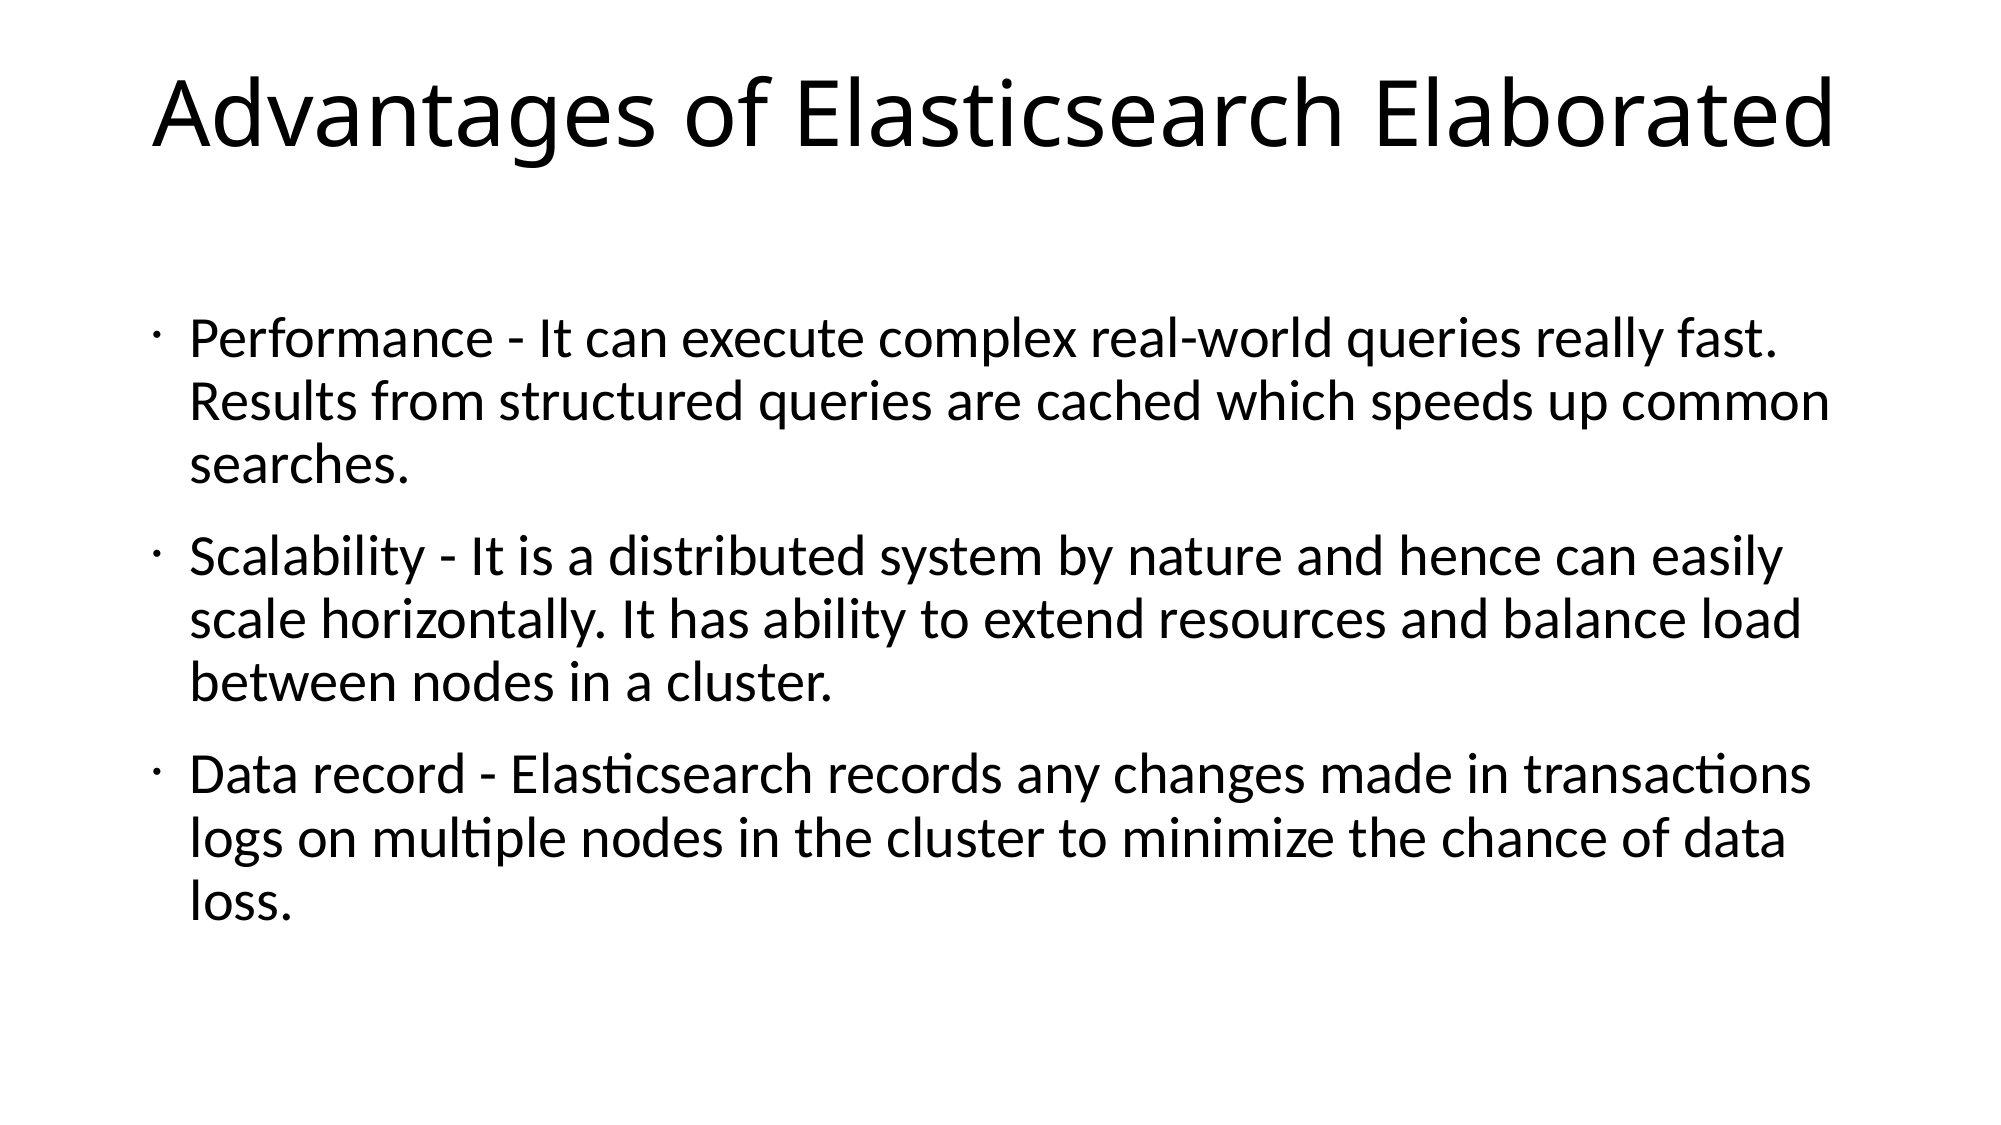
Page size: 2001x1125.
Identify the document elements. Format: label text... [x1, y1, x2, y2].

list Performance - It can execute complex real-world queries really fast. Results from structured queries are cached which speeds up common searches. Scalability - It is a distributed system by nature and hence can easily scale horizontally. It has ability to extend resources and balance load between nodes in a cluster. Data record - Elasticsearch records any changes made in transactions logs on multiple nodes in the cluster to minimize the chance of data loss. [137, 299, 1863, 1014]
title Advantages of Elasticsearch Elaborated [137, 59, 1863, 278]
